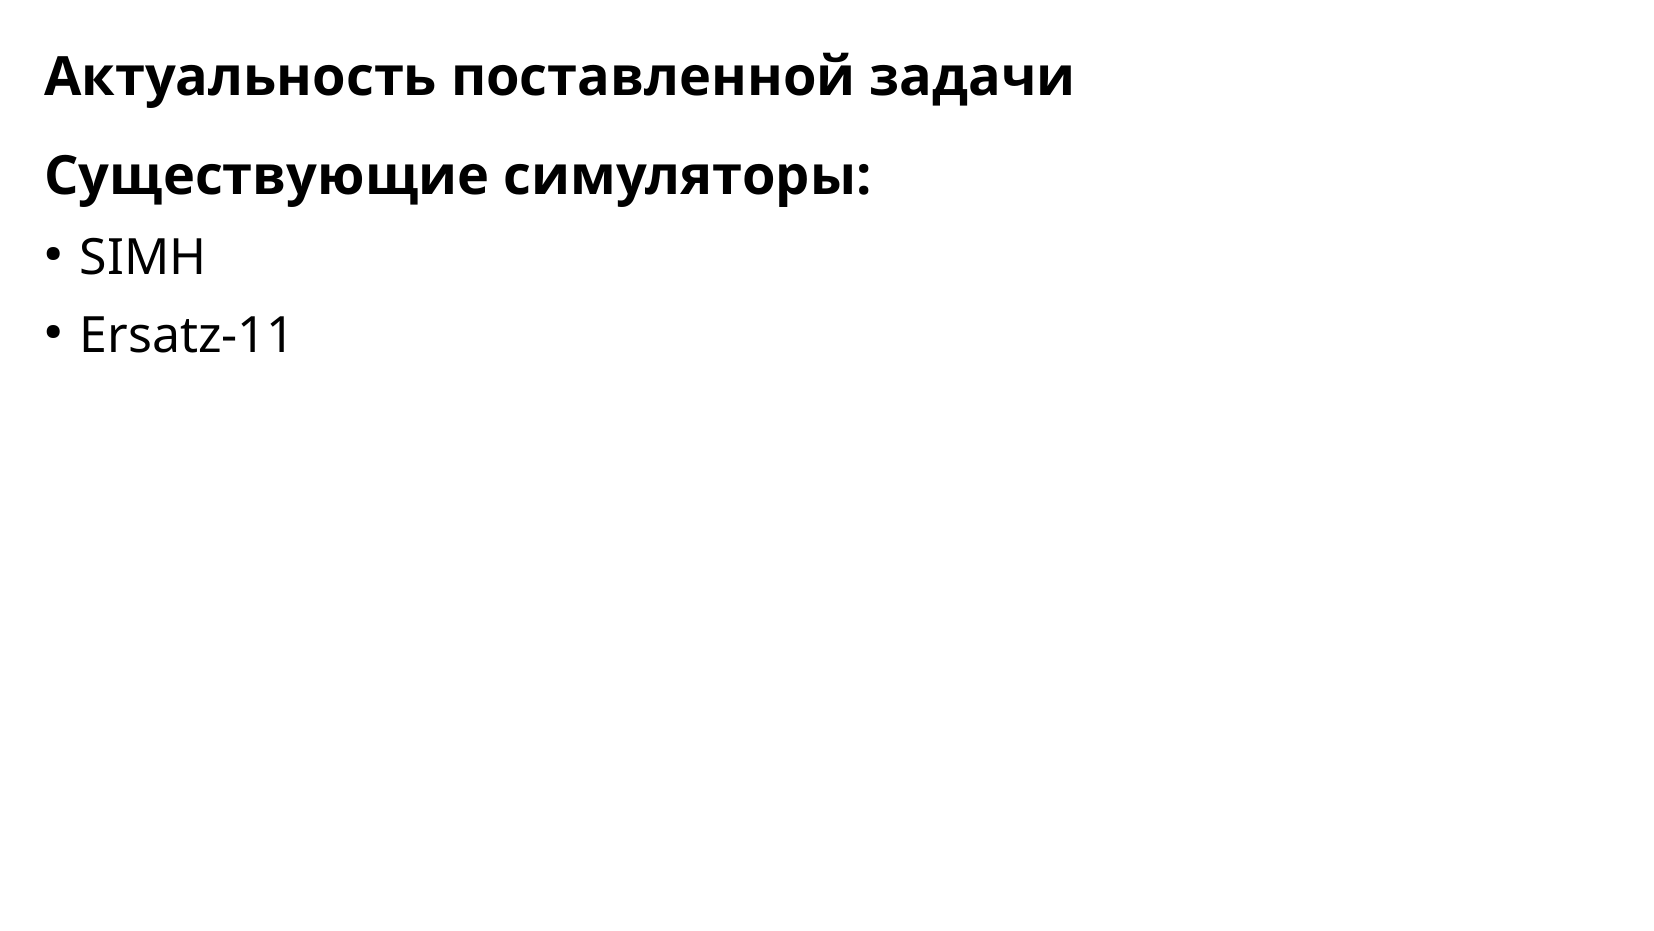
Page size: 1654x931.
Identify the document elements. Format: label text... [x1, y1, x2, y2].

text_box Существующие симуляторы: SIMH Ersatz-11 [0, 118, 1654, 931]
text_box Актуальность поставленной задачи [0, 29, 1654, 111]
